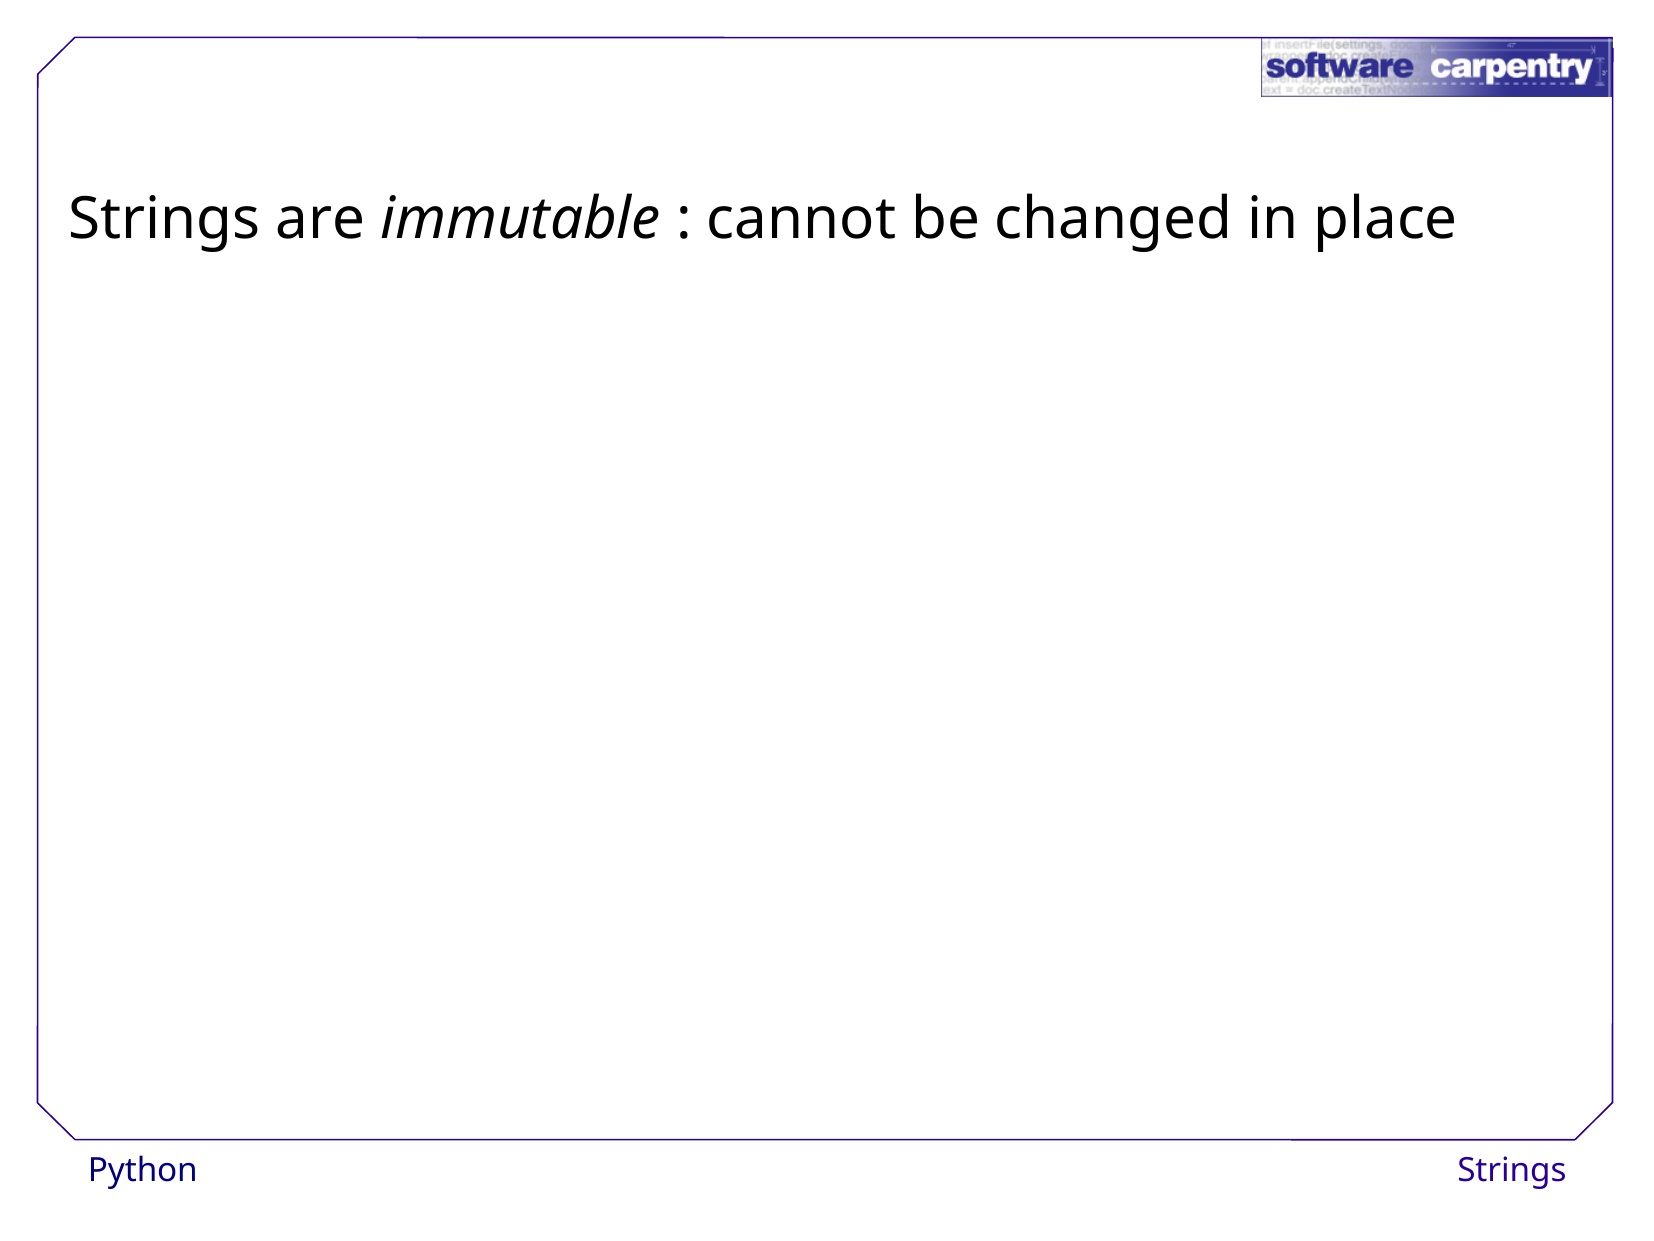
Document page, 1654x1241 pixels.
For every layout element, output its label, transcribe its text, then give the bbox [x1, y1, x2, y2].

picture [1261, 39, 1613, 97]
text_box Strings are immutable : cannot be changed in place [53, 138, 1623, 259]
